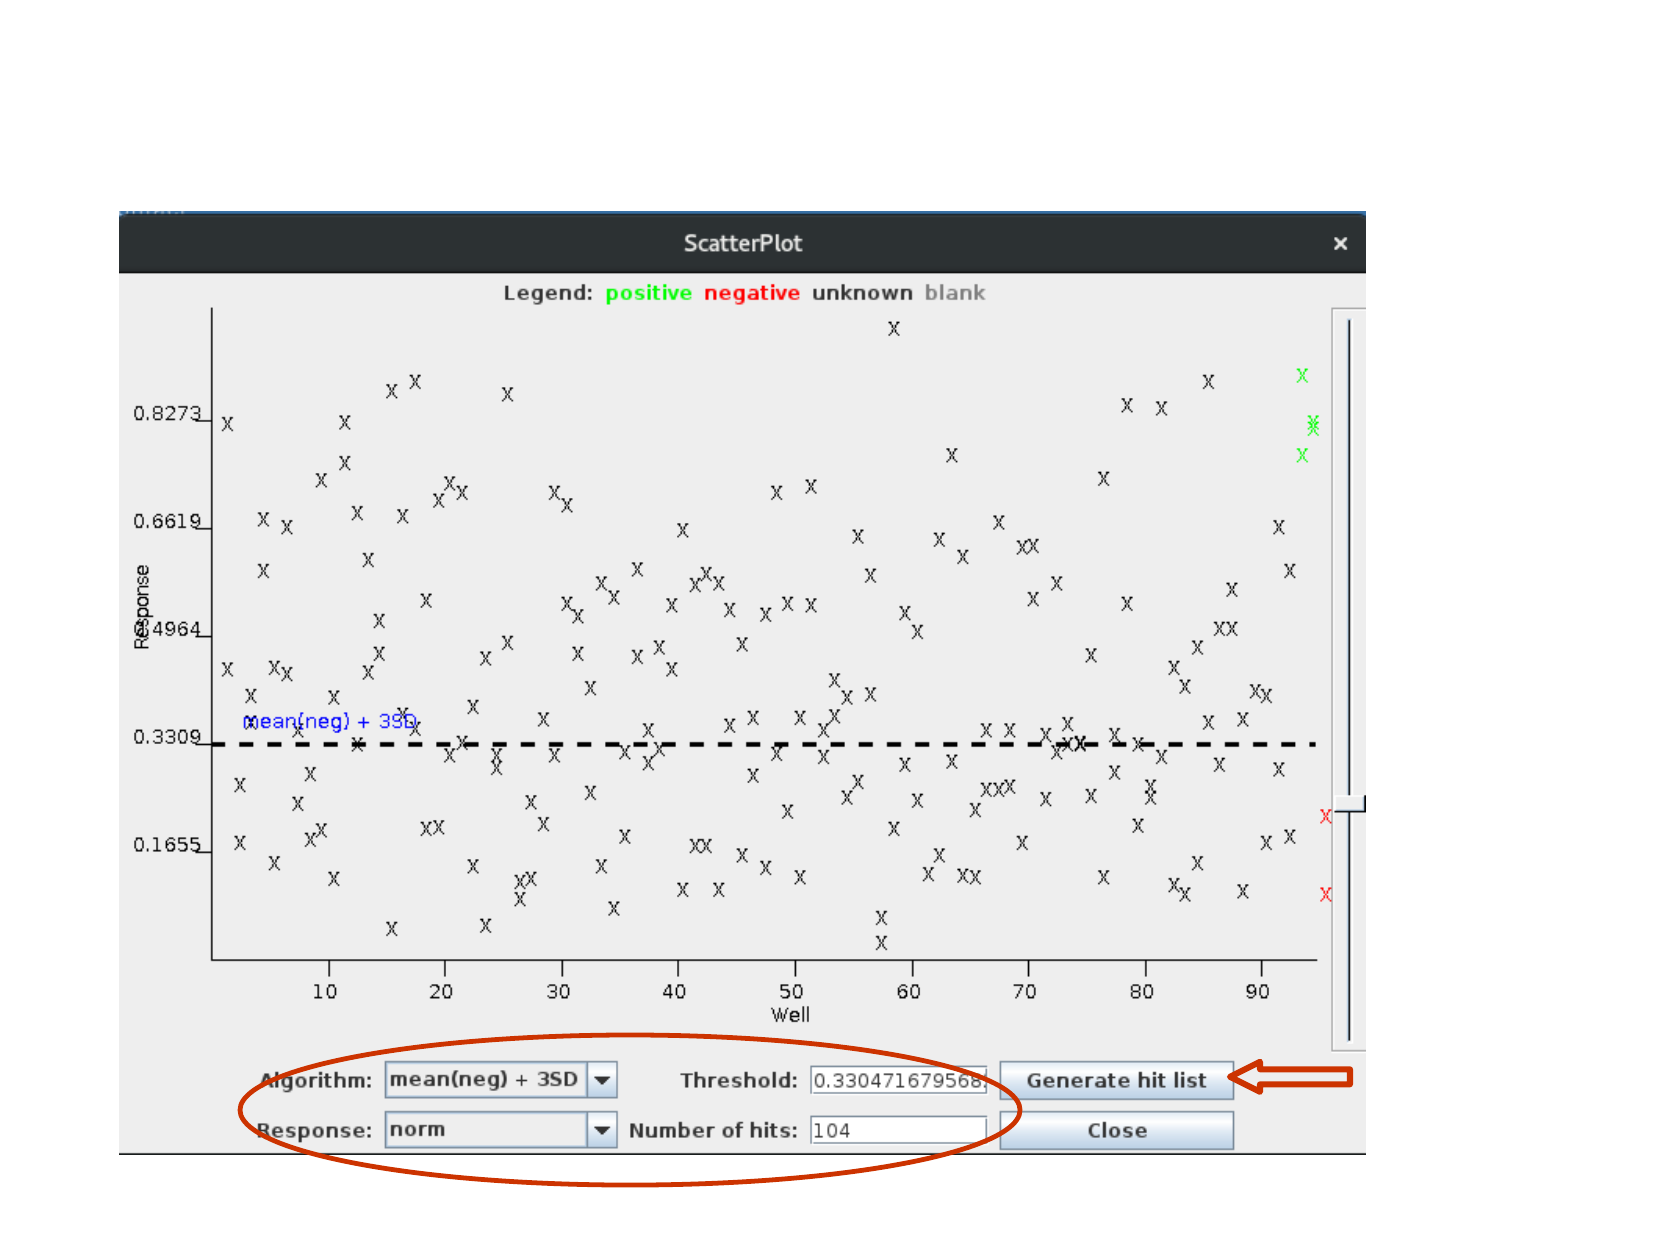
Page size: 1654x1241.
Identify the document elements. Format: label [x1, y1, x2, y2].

picture [119, 211, 1366, 1156]
picture [243, 1038, 1017, 1156]
